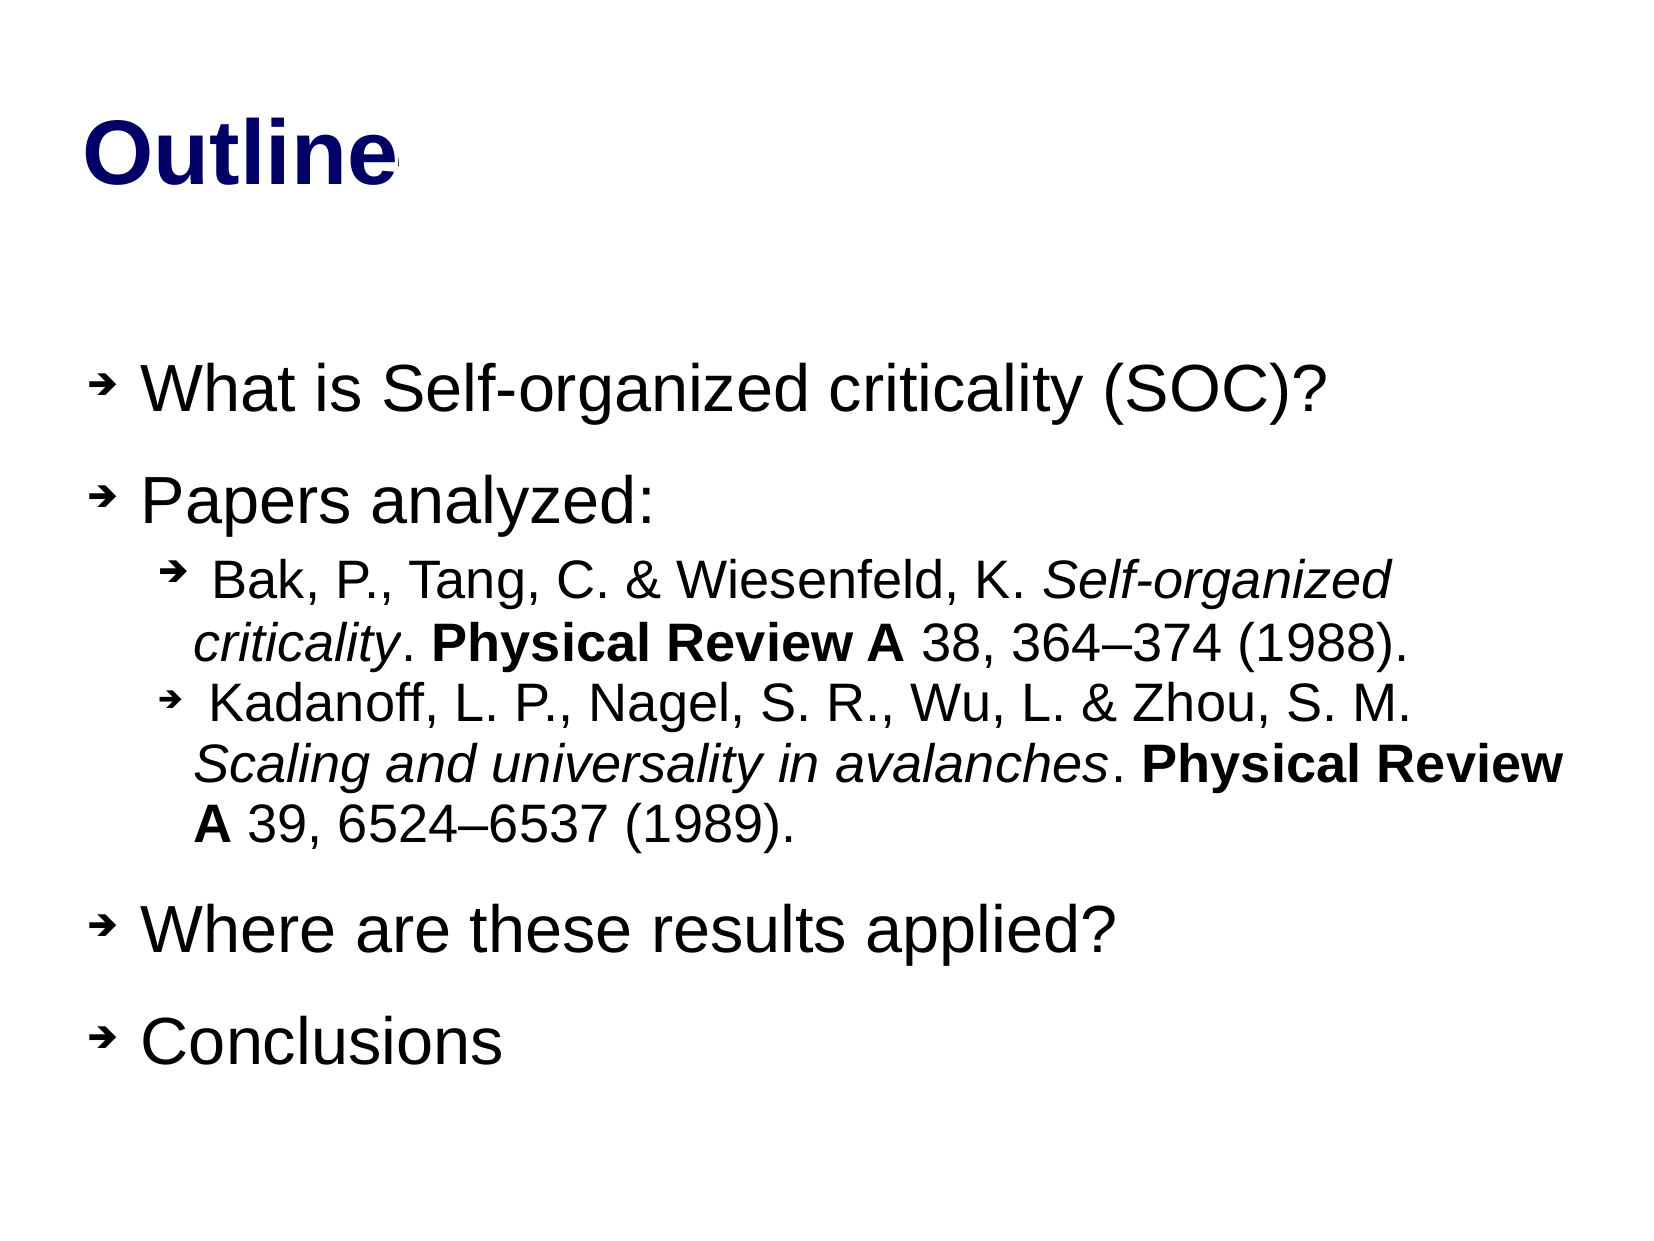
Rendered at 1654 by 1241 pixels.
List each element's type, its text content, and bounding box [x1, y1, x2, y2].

title Outline [82, 49, 1571, 257]
subtitle What is Self-organized criticality (SOC)? Papers analyzed: Bak, P., Tang, C. & Wiesenfeld, K. Self-organized criticality. Physical Review A 38, 364–374 (1988). Kadanoff, L. P., Nagel, S. R., Wu, L. & Zhou, S. M. Scaling and universality in avalanches. Physical Review A 39, 6524–6537 (1989). Where are these results applied? Conclusions [86, 331, 1576, 1061]
